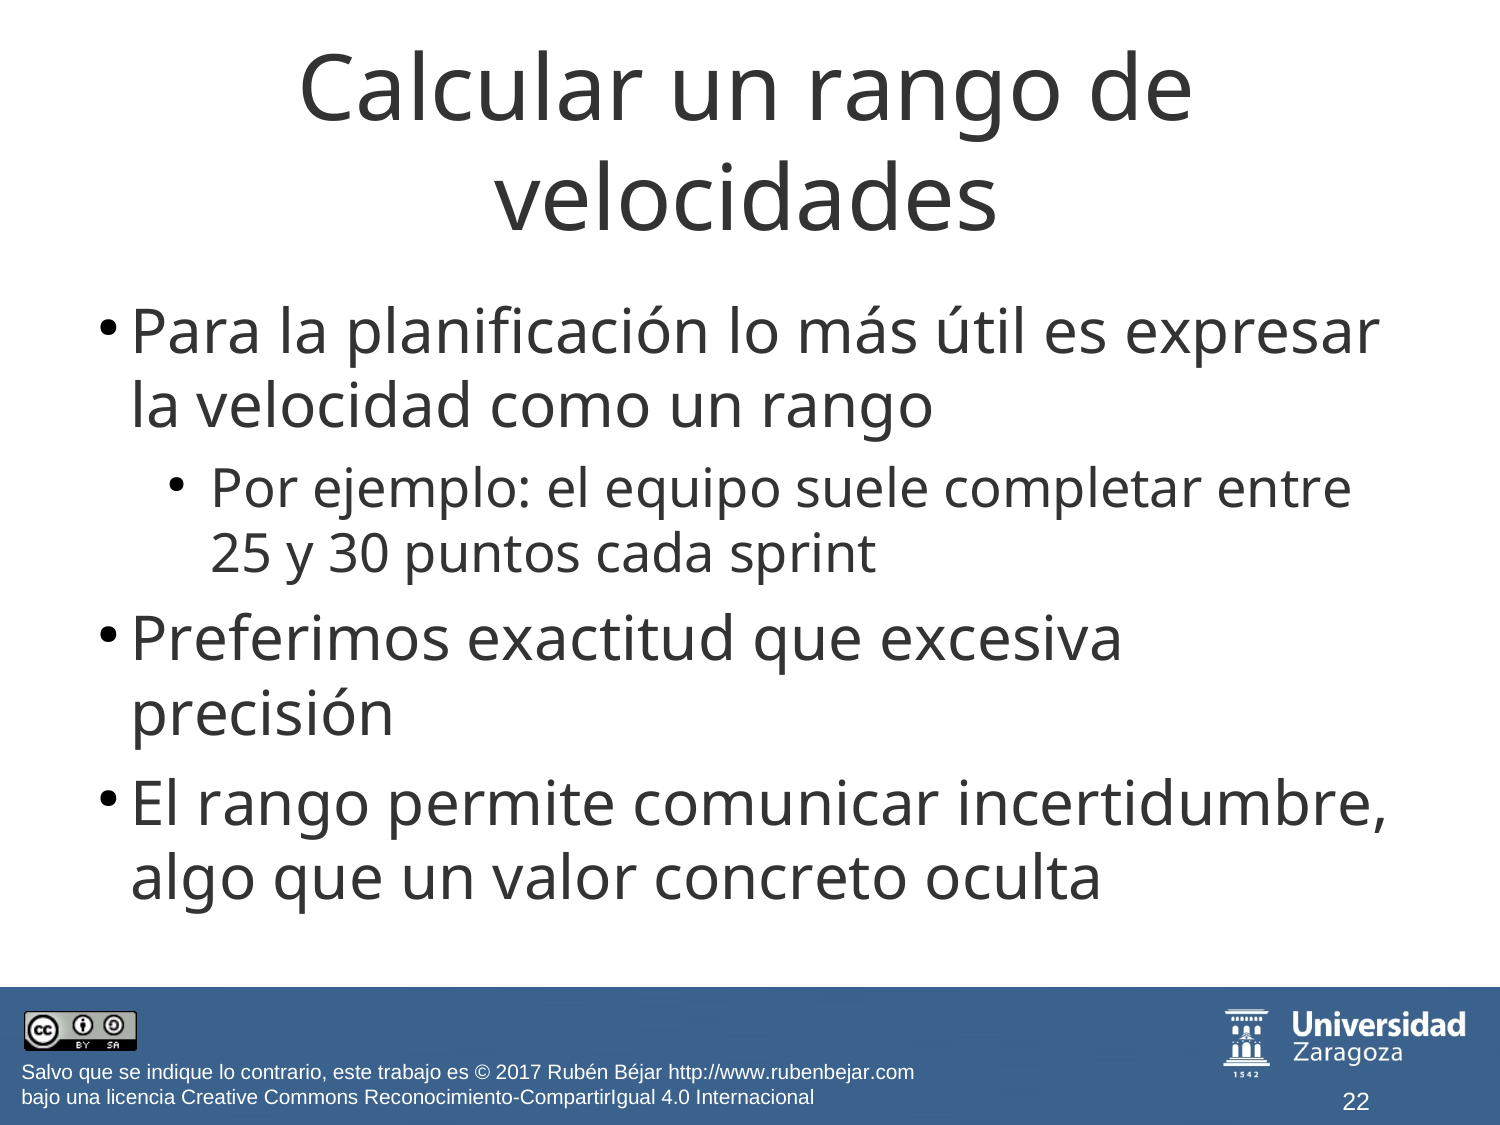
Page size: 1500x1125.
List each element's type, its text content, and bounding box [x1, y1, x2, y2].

list Para la planificación lo más útil es expresar la velocidad como un rango Por ejemplo: el equipo suele completar entre 25 y 30 puntos cada sprint Preferimos exactitud que excesiva precisión El rango permite comunicar incertidumbre, algo que un valor concreto oculta [82, 283, 1418, 957]
title Calcular un rango de velocidades [74, 21, 1420, 257]
picture [0, 987, 1500, 1125]
